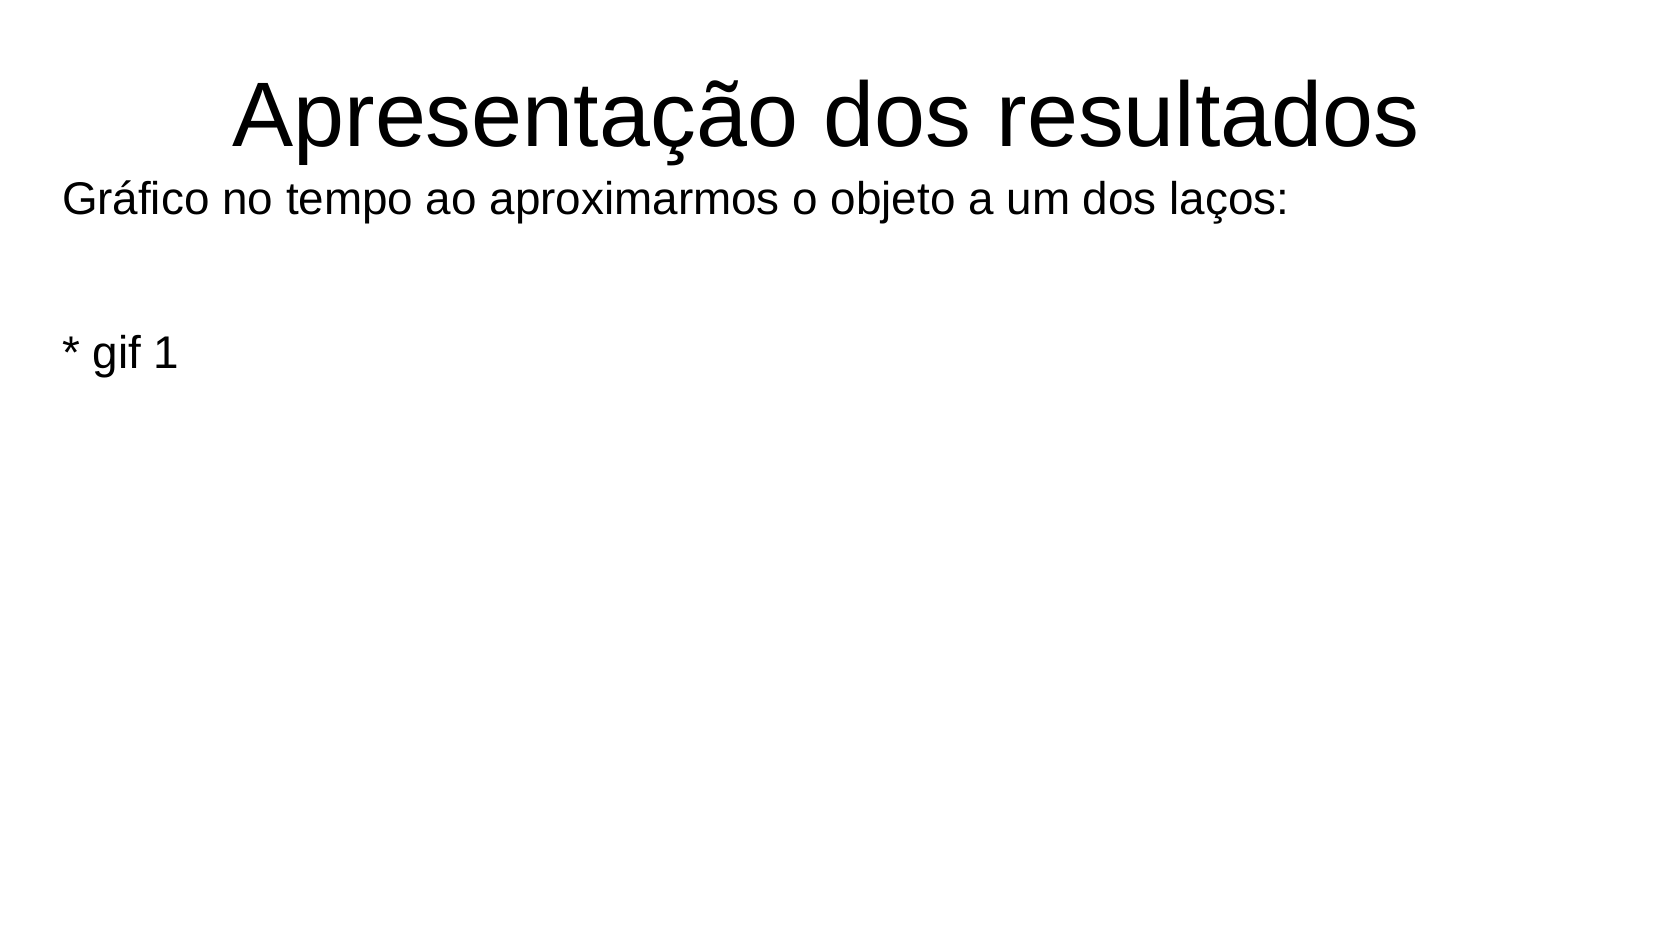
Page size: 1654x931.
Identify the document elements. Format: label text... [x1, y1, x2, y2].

title Apresentação dos resultados [82, 12, 1571, 165]
text_box Gráfico no tempo ao aproximarmos o objeto a um dos laços: * gif 1 [47, 165, 1619, 386]
